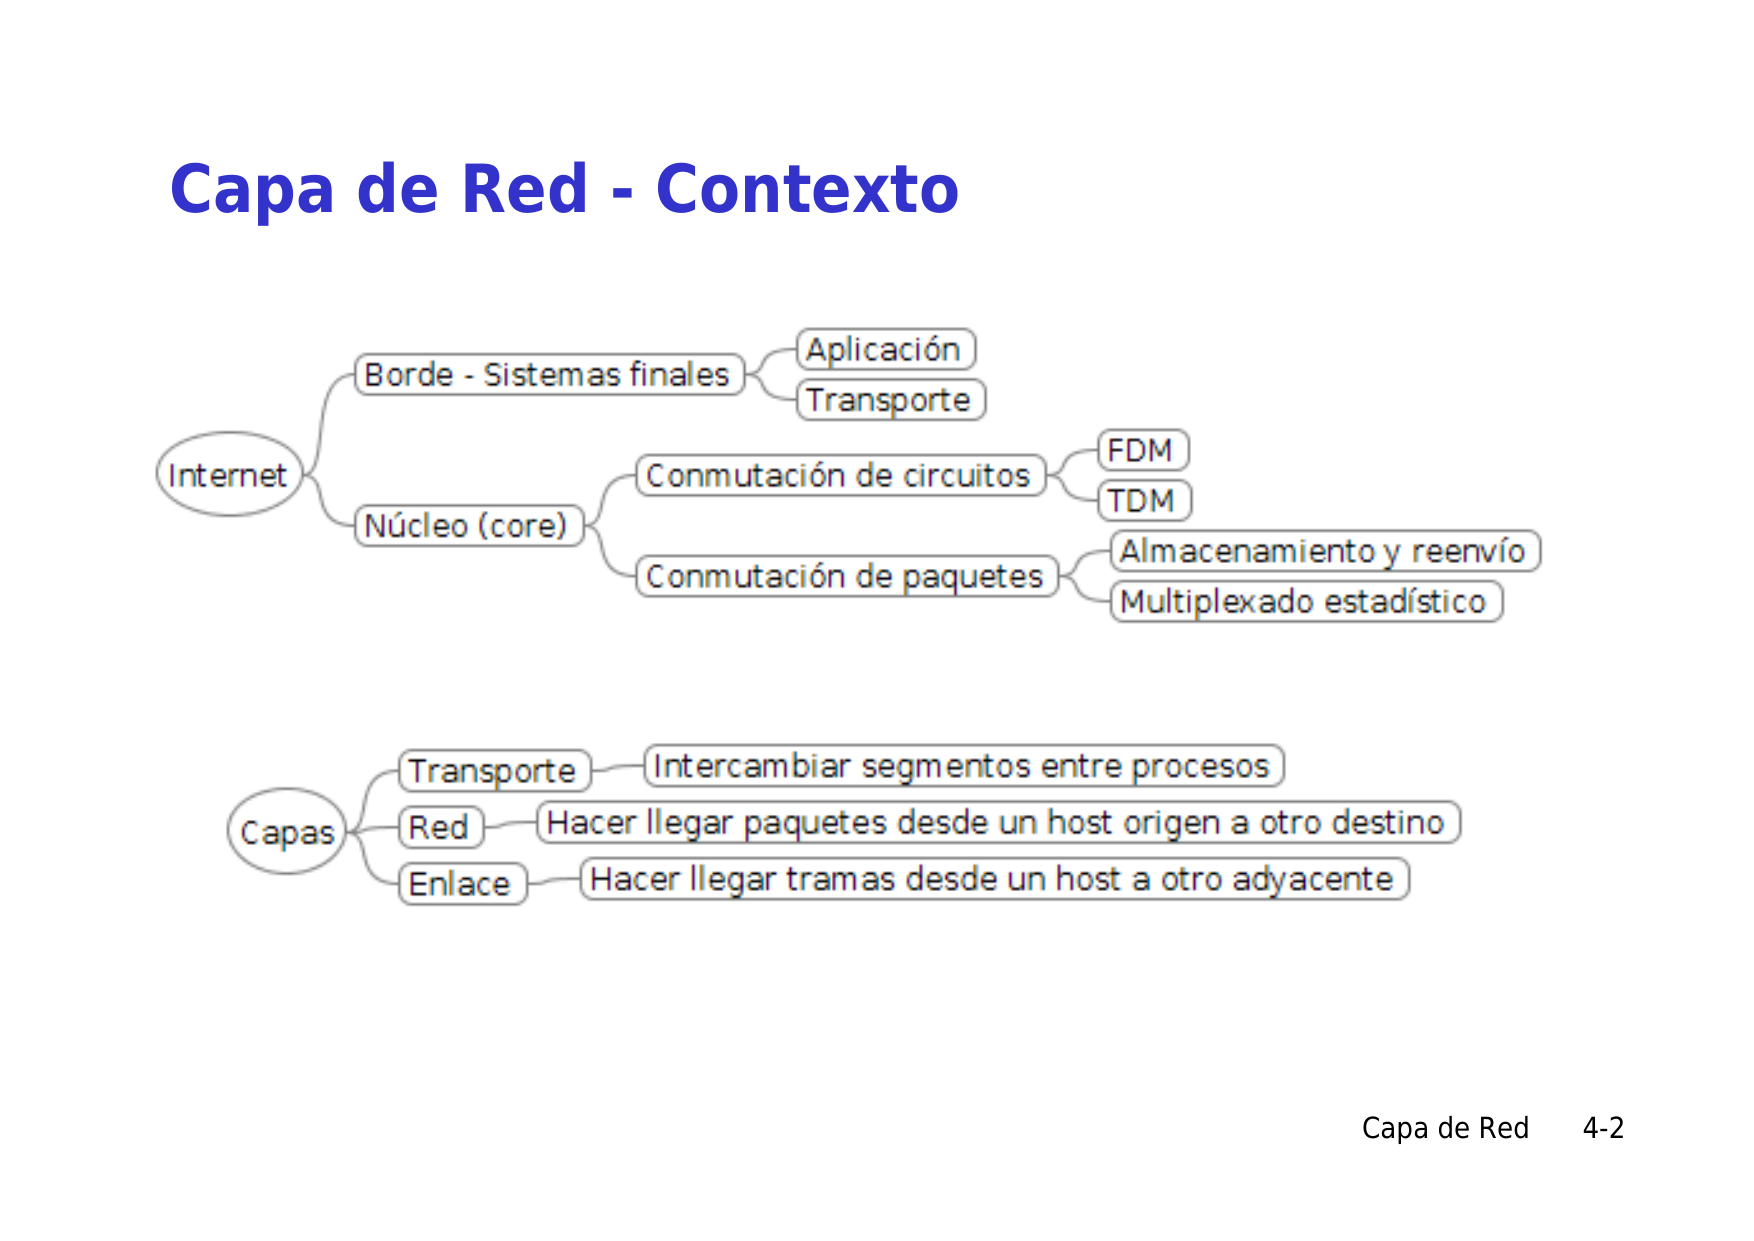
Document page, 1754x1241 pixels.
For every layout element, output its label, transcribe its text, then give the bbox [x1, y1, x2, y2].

title Capa de Red - Contexto [154, 82, 1545, 297]
picture [225, 742, 1465, 909]
picture [154, 320, 1545, 632]
